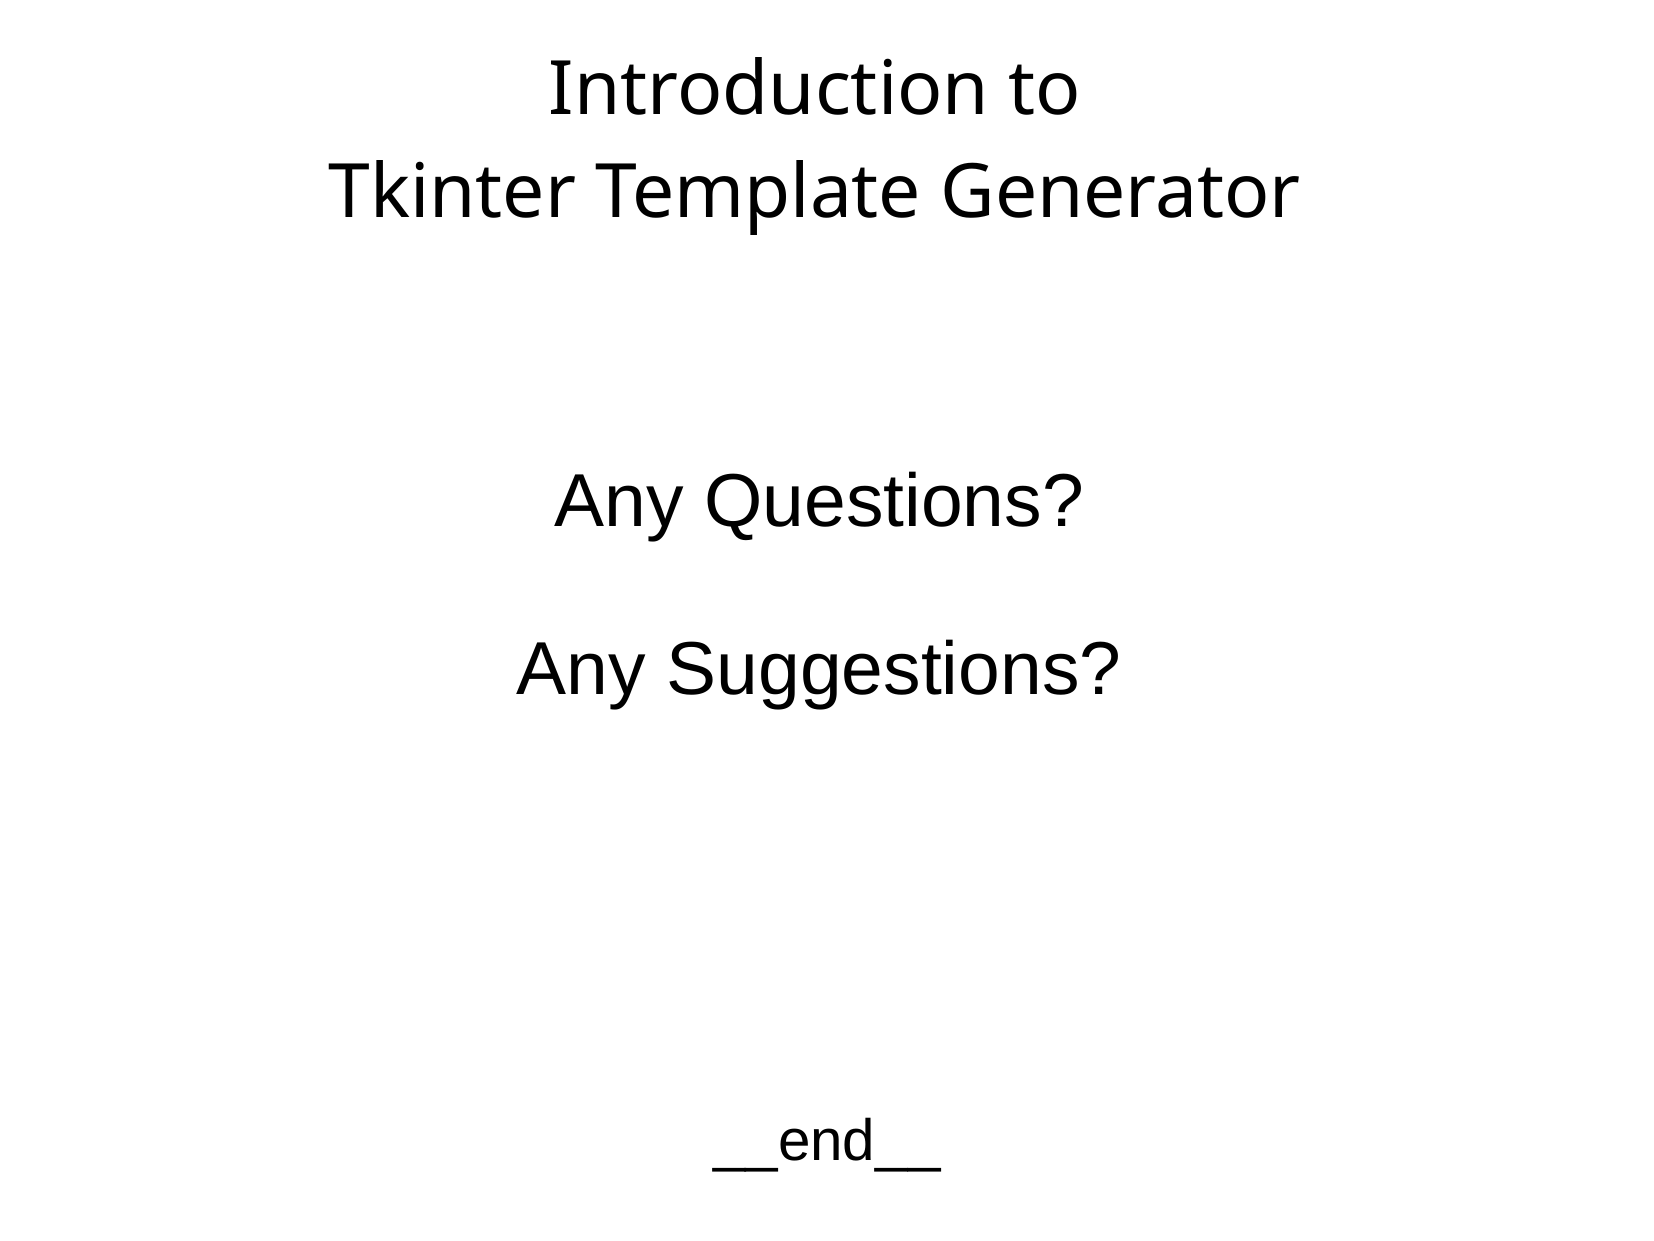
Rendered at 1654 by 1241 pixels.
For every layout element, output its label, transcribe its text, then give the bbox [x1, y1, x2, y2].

title Introduction to Tkinter Template Generator [70, 54, 1560, 220]
title Any Questions? Any Suggestions? [75, 374, 1564, 795]
title __end__ [82, 1088, 1571, 1191]
